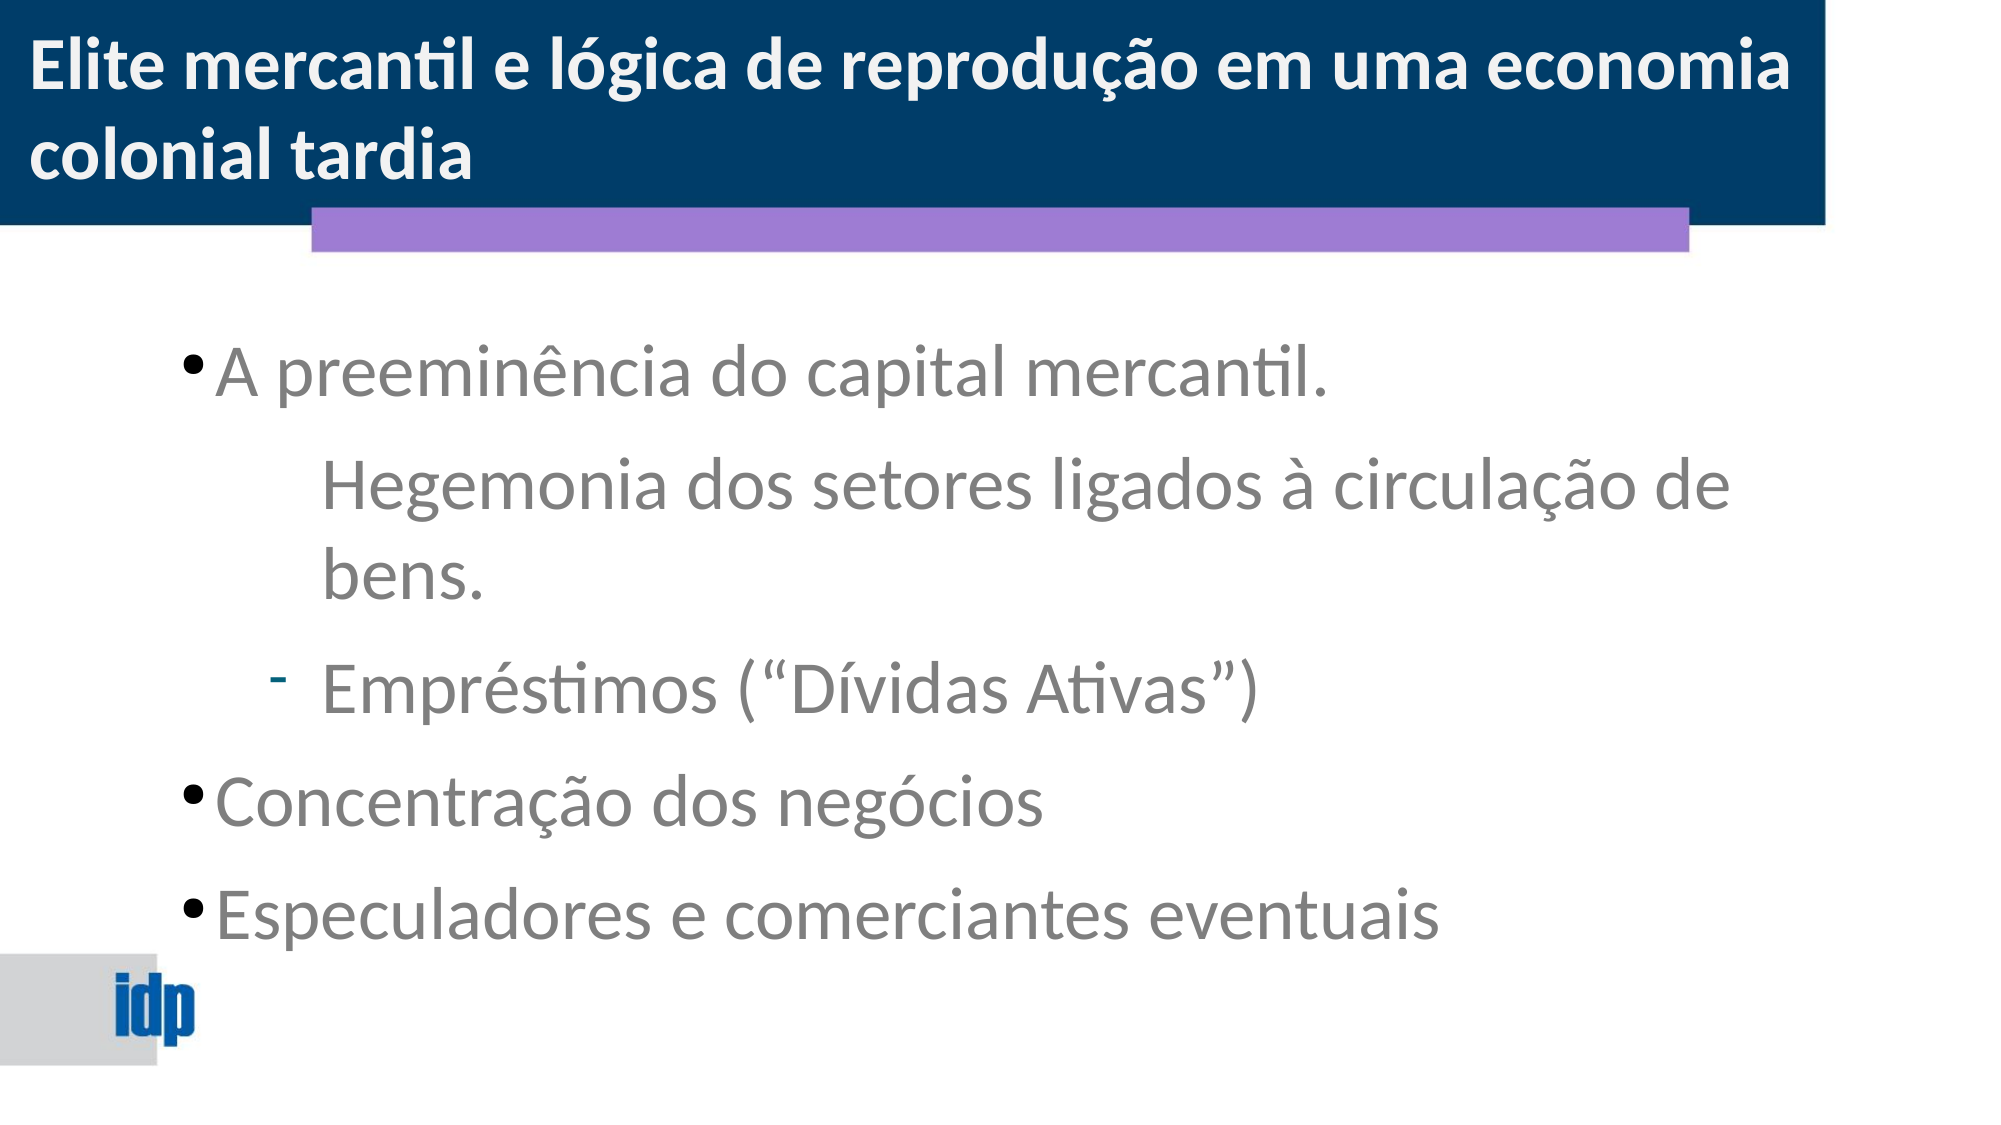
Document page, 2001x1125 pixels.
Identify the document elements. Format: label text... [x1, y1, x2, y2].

picture [0, 0, 2001, 1125]
text_box Elite mercantil e lógica de reprodução em uma economia colonial tardia [15, 6, 1837, 202]
text_box A preeminência do capital mercantil. Hegemonia dos setores ligados à circulação de bens. Empréstimos (“Dívidas Ativas”) Concentração dos negócios Especuladores e comerciantes eventuais [165, 200, 1914, 1076]
